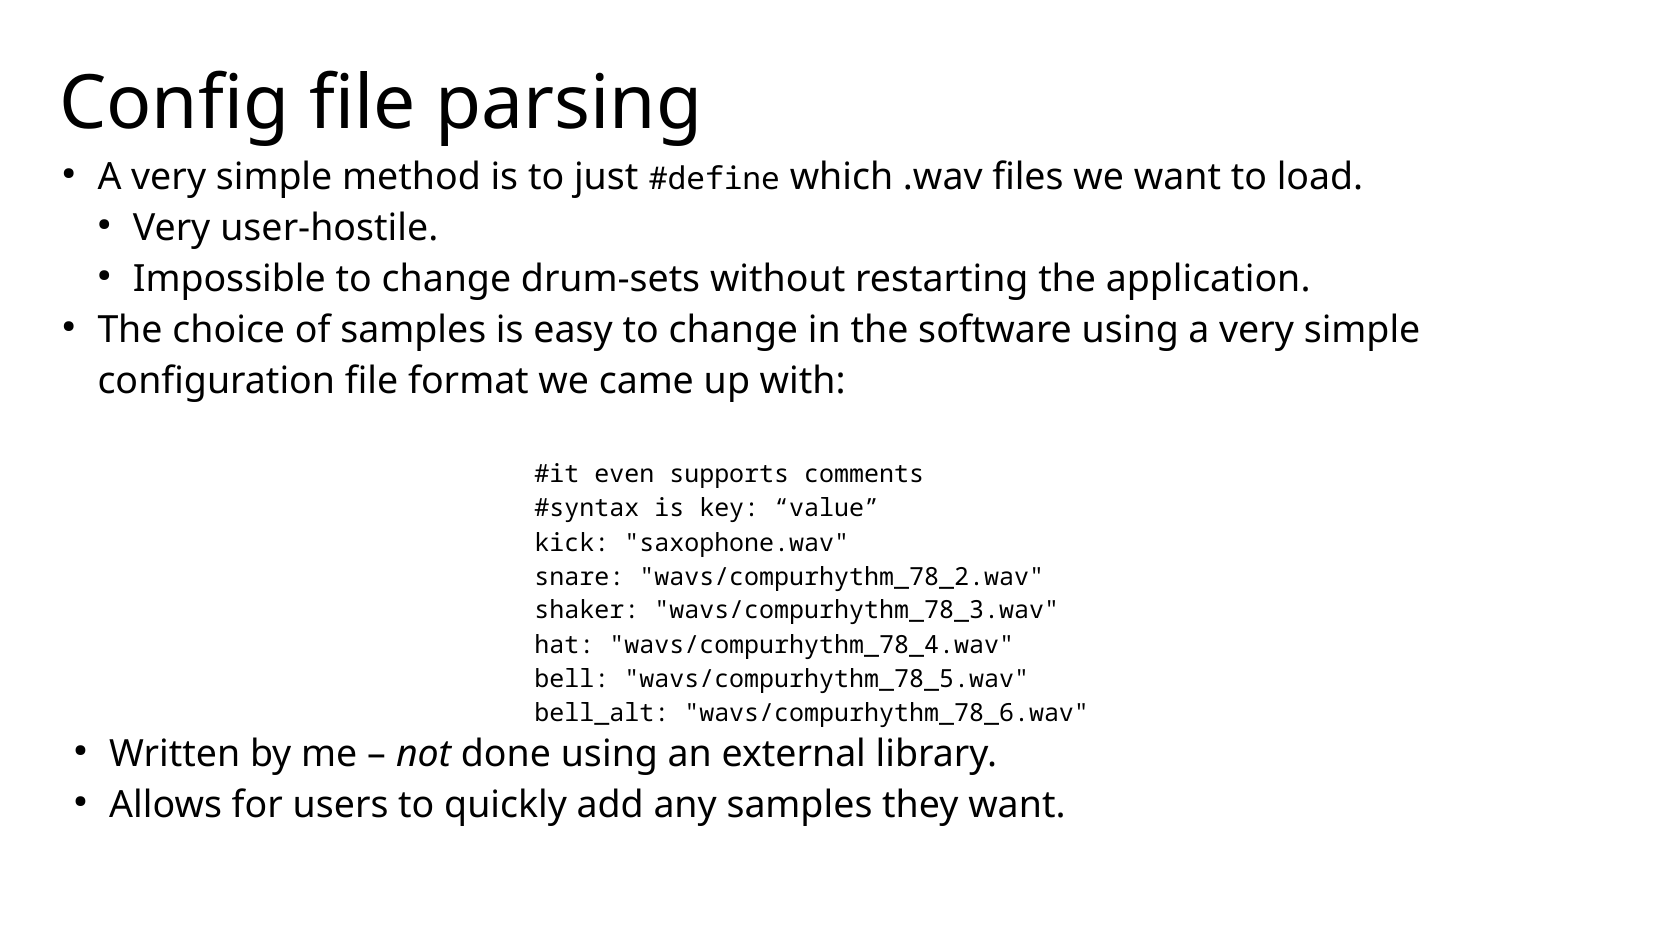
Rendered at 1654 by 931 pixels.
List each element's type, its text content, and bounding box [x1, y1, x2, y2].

text_box Written by me – not done using an external library. Allows for users to quickly add any samples they want. [59, 718, 1619, 886]
text_box A very simple method is to just #define which .wav files we want to load. Very user-hostile. Impossible to change drum-sets without restarting the application. The choice of samples is easy to change in the software using a very simple configuration file format we came up with: [47, 142, 1607, 532]
title Config file parsing [59, 21, 1548, 142]
text_box #it even supports comments #syntax is key: “value” kick: "saxophone.wav" snare: "wavs/compurhythm_78_2.wav" shaker: "wavs/compurhythm_78_3.wav" hat: "wavs/compurhythm_78_4.wav" bell: "wavs/compurhythm_78_5.wav" bell_alt: "wavs/compurhythm_78_6.wav" [519, 448, 1146, 702]
